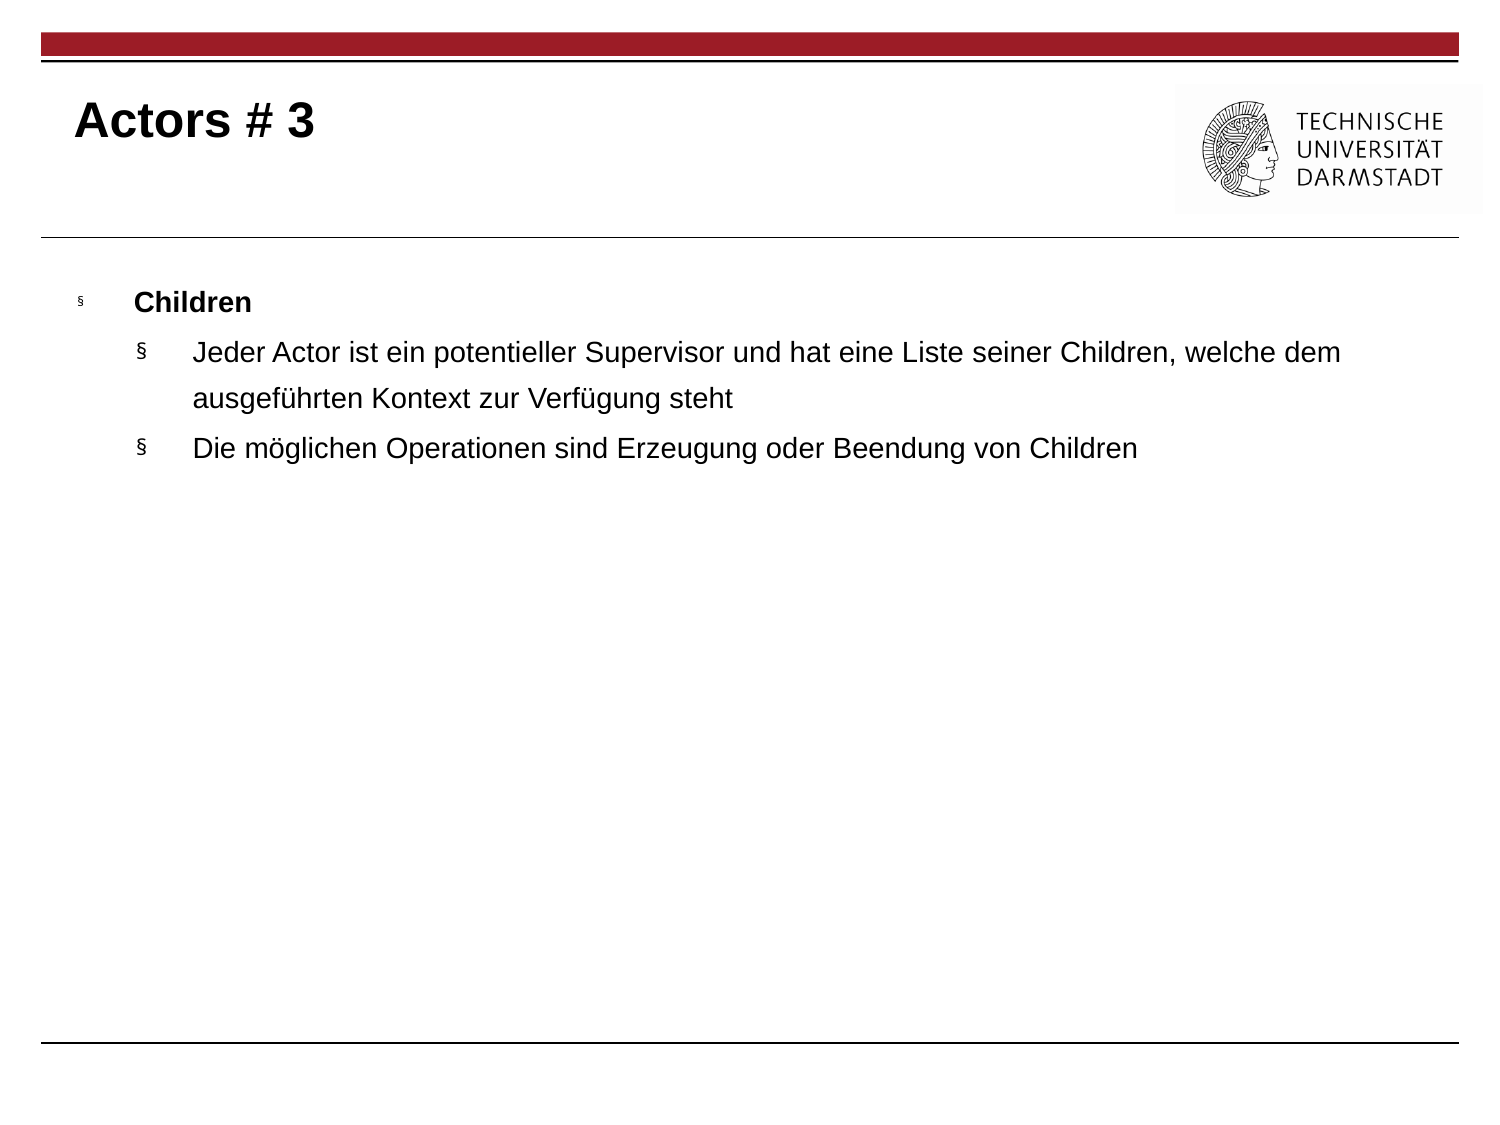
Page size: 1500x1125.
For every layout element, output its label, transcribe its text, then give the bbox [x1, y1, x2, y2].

title Actors # 3 [58, 80, 1149, 218]
picture [1175, 84, 1483, 214]
list Children Jeder Actor ist ein potentieller Supervisor und hat eine Liste seiner Children, welche dem ausgeführten Kontext zur Verfügung steht Die möglichen Operationen sind Erzeugung oder Beendung von Children [62, 265, 1471, 1001]
